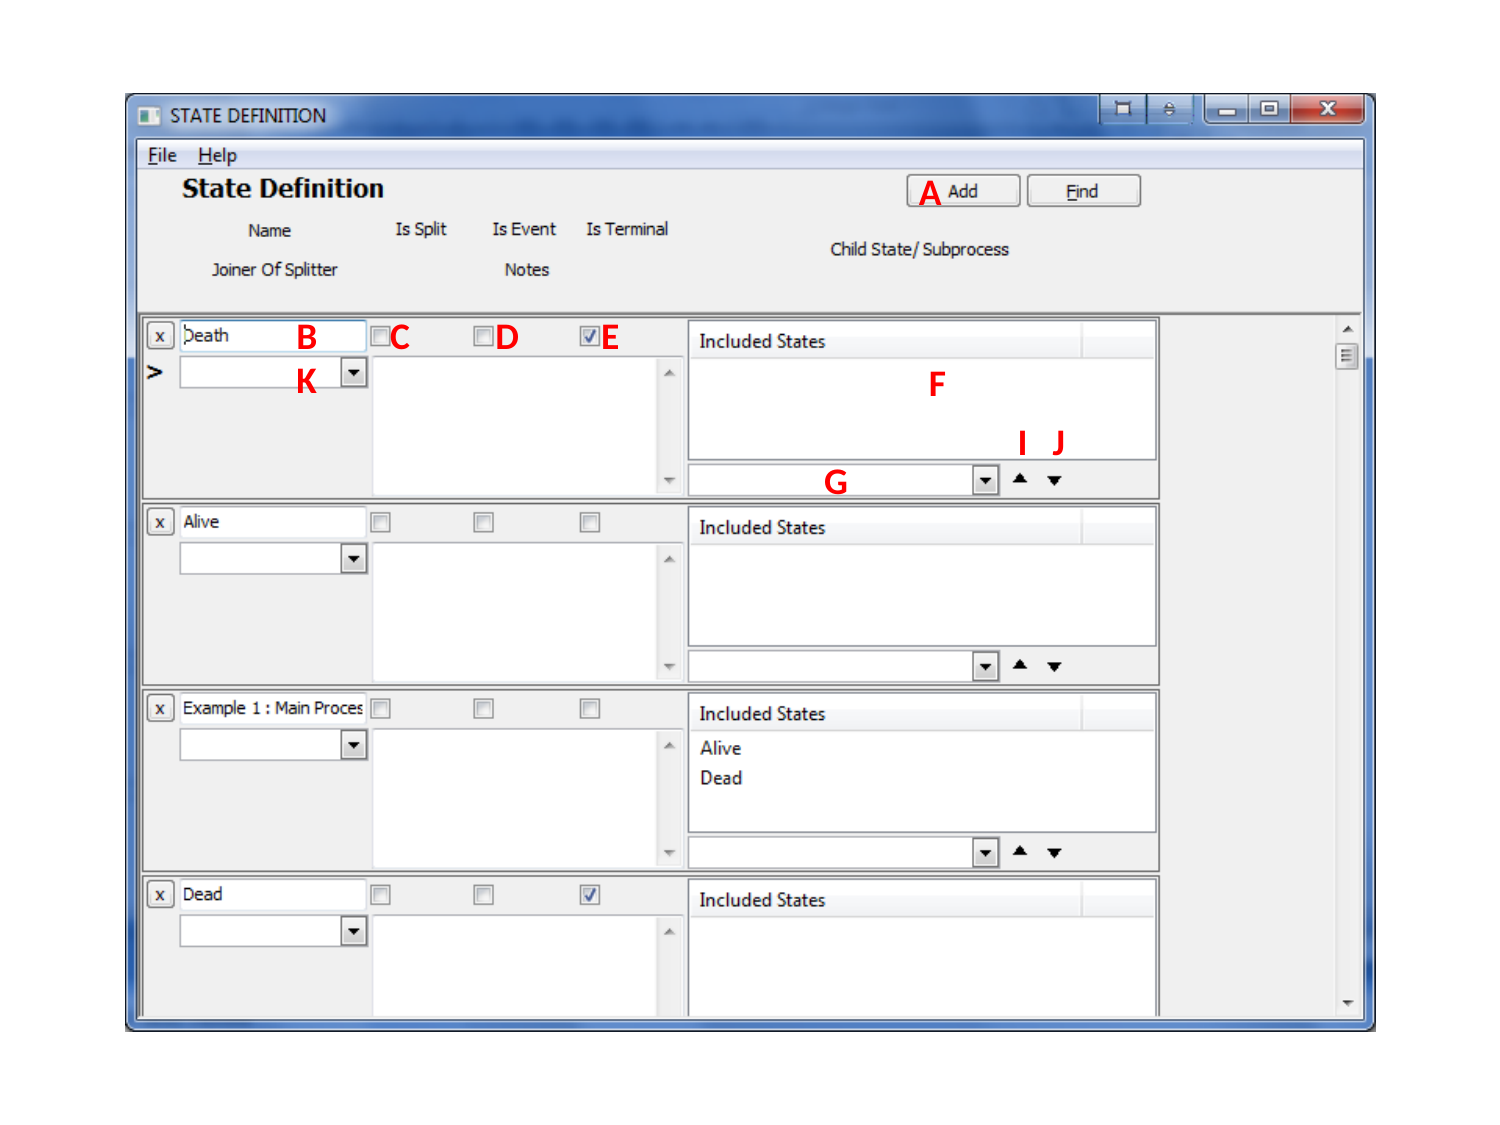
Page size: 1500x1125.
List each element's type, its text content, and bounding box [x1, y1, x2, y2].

text_box D [480, 304, 535, 366]
text_box F [914, 351, 962, 413]
text_box K [281, 348, 333, 409]
text_box I [1002, 410, 1037, 471]
text_box A [903, 160, 957, 222]
text_box G [809, 449, 864, 511]
text_box J [1037, 410, 1081, 471]
text_box B [281, 304, 335, 366]
text_box C [375, 304, 426, 366]
picture [125, 93, 1376, 1032]
text_box E [585, 304, 635, 366]
